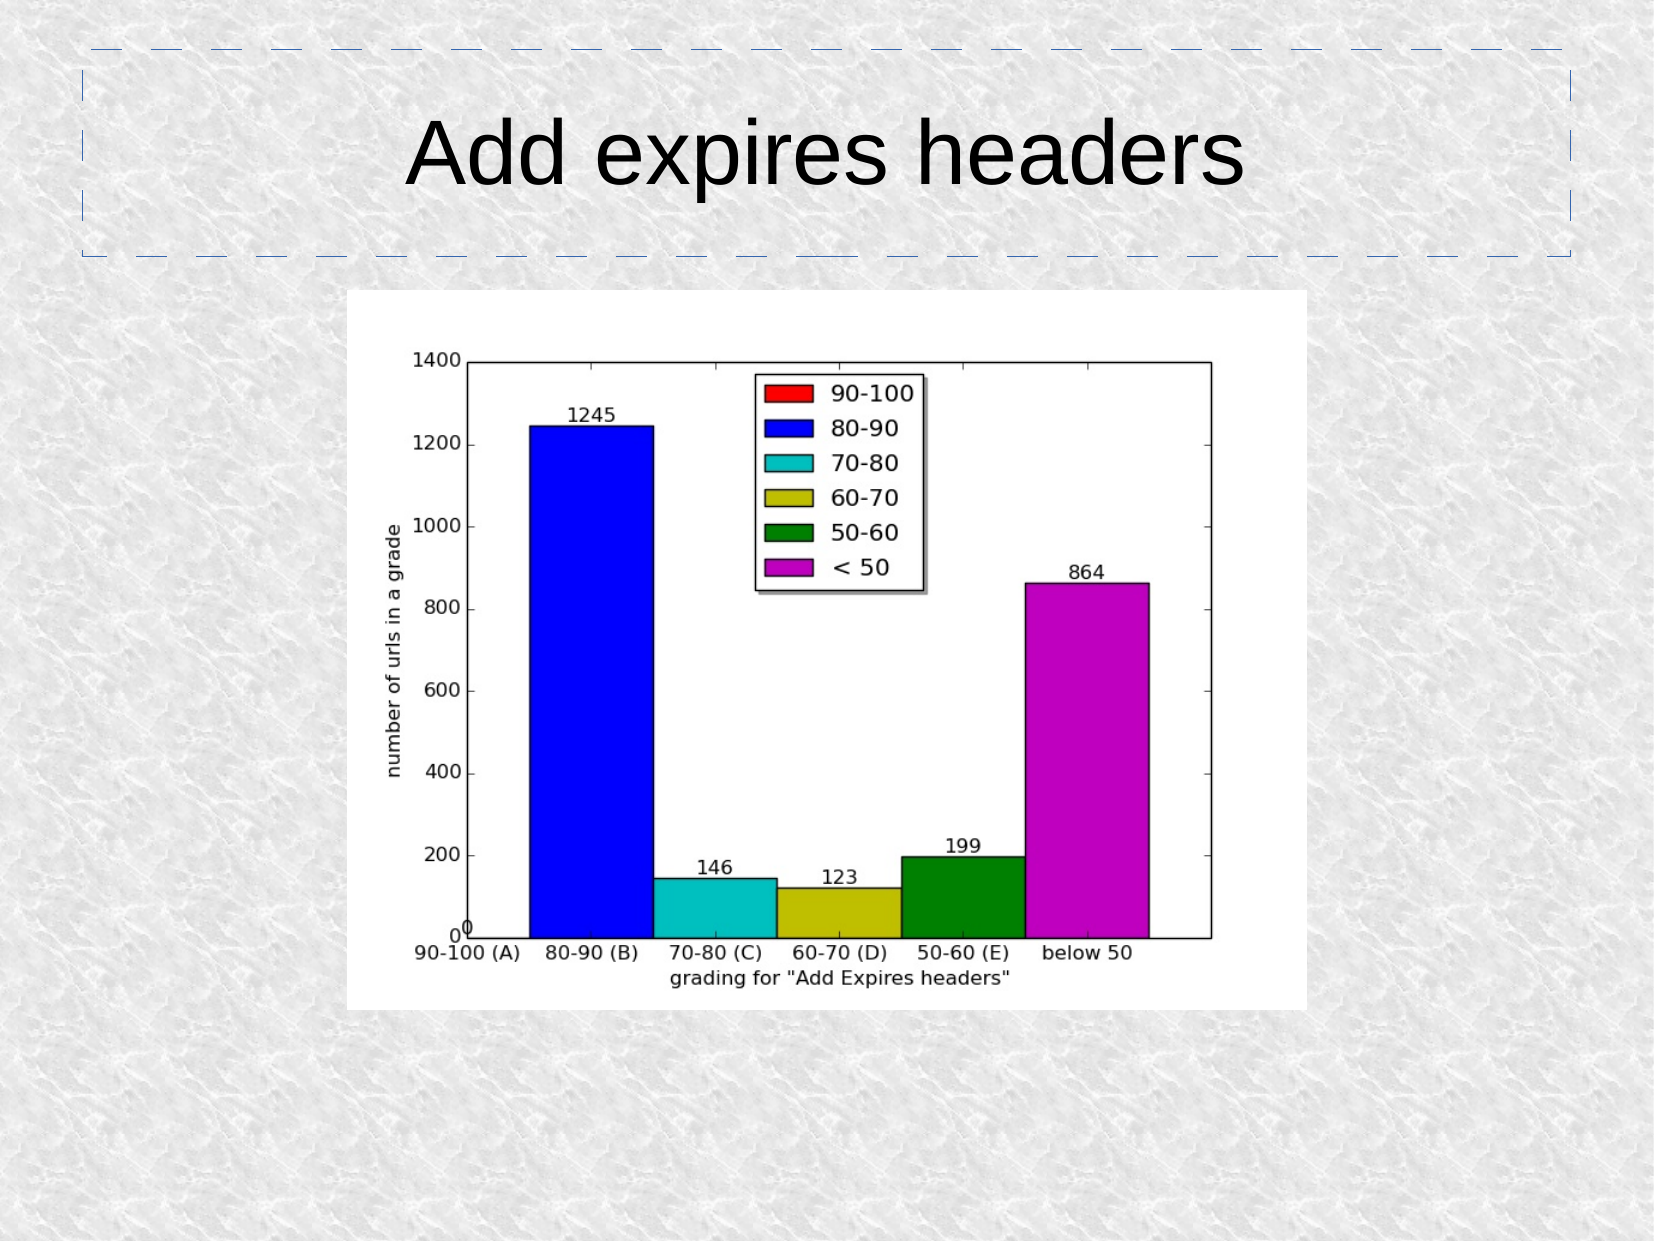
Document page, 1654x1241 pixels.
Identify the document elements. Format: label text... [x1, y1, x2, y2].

title Add expires headers [82, 49, 1571, 257]
picture [0, 0, 1654, 1241]
